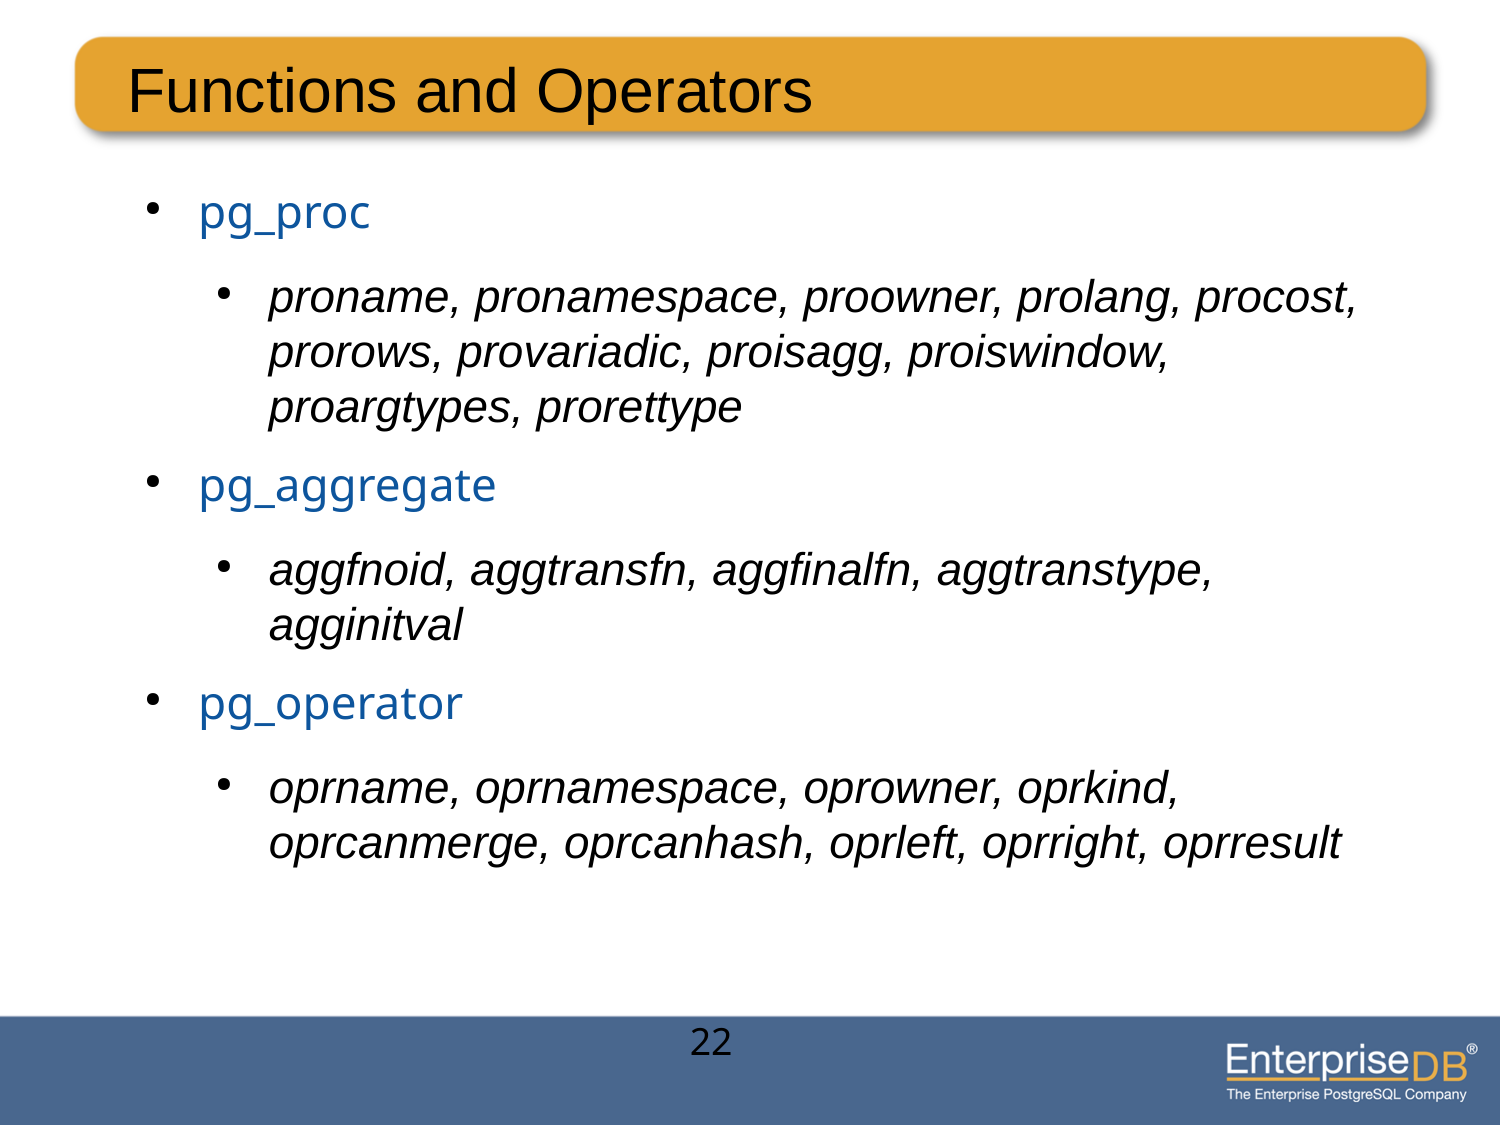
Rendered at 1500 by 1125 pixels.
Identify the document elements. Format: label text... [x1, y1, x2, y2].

title Functions and Operators [112, 37, 1388, 138]
slide_number <number> [675, 1010, 825, 1125]
picture [0, 0, 1500, 1125]
list pg_proc proname, pronamespace, proowner, prolang, procost, prorows, provariadic, proisagg, proiswindow, proargtypes, prorettype pg_aggregate aggfnoid, aggtransfn, aggfinalfn, aggtranstype, agginitval pg_operator oprname, oprnamespace, oprowner, oprkind, oprcanmerge, oprcanhash, oprleft, oprright, oprresult [112, 174, 1388, 963]
